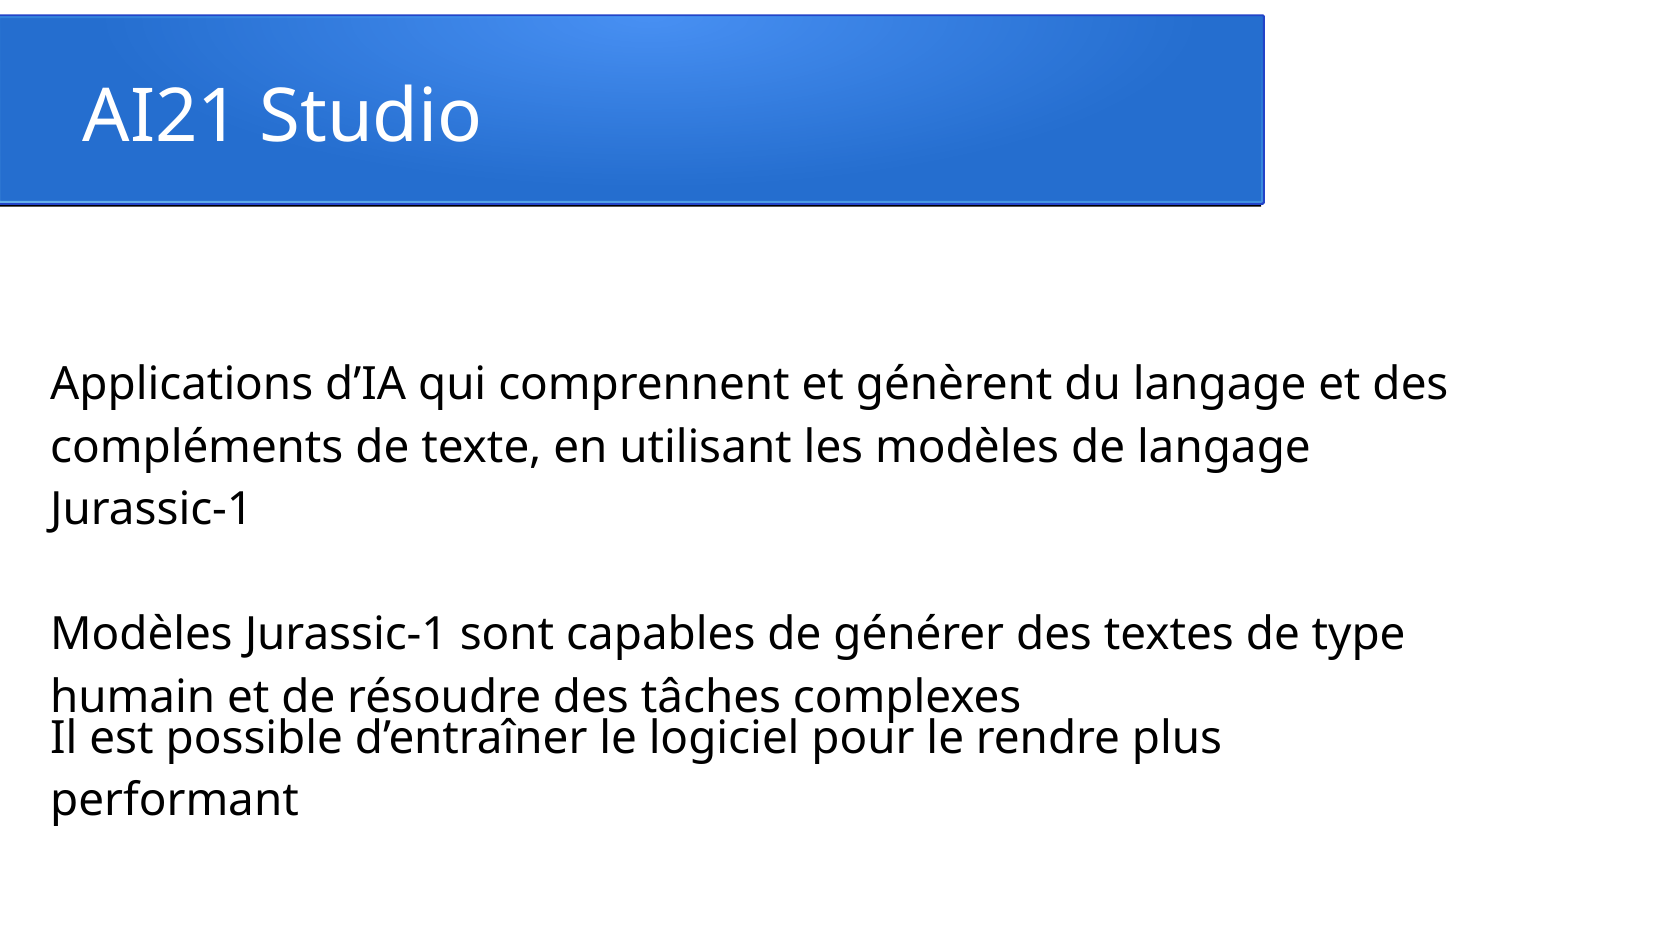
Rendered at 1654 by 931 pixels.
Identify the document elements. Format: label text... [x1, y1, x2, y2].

title AI21 Studio [82, 35, 1235, 189]
text_box Applications d’IA qui comprennent et génèrent du langage et des compléments de texte, en utilisant les modèles de langage Jurassic-1 Modèles Jurassic-1 sont capables de générer des textes de type humain et de résoudre des tâches complexes [35, 343, 1512, 646]
text_box Il est possible d’entraîner le logiciel pour le rendre plus performant [35, 696, 1323, 827]
